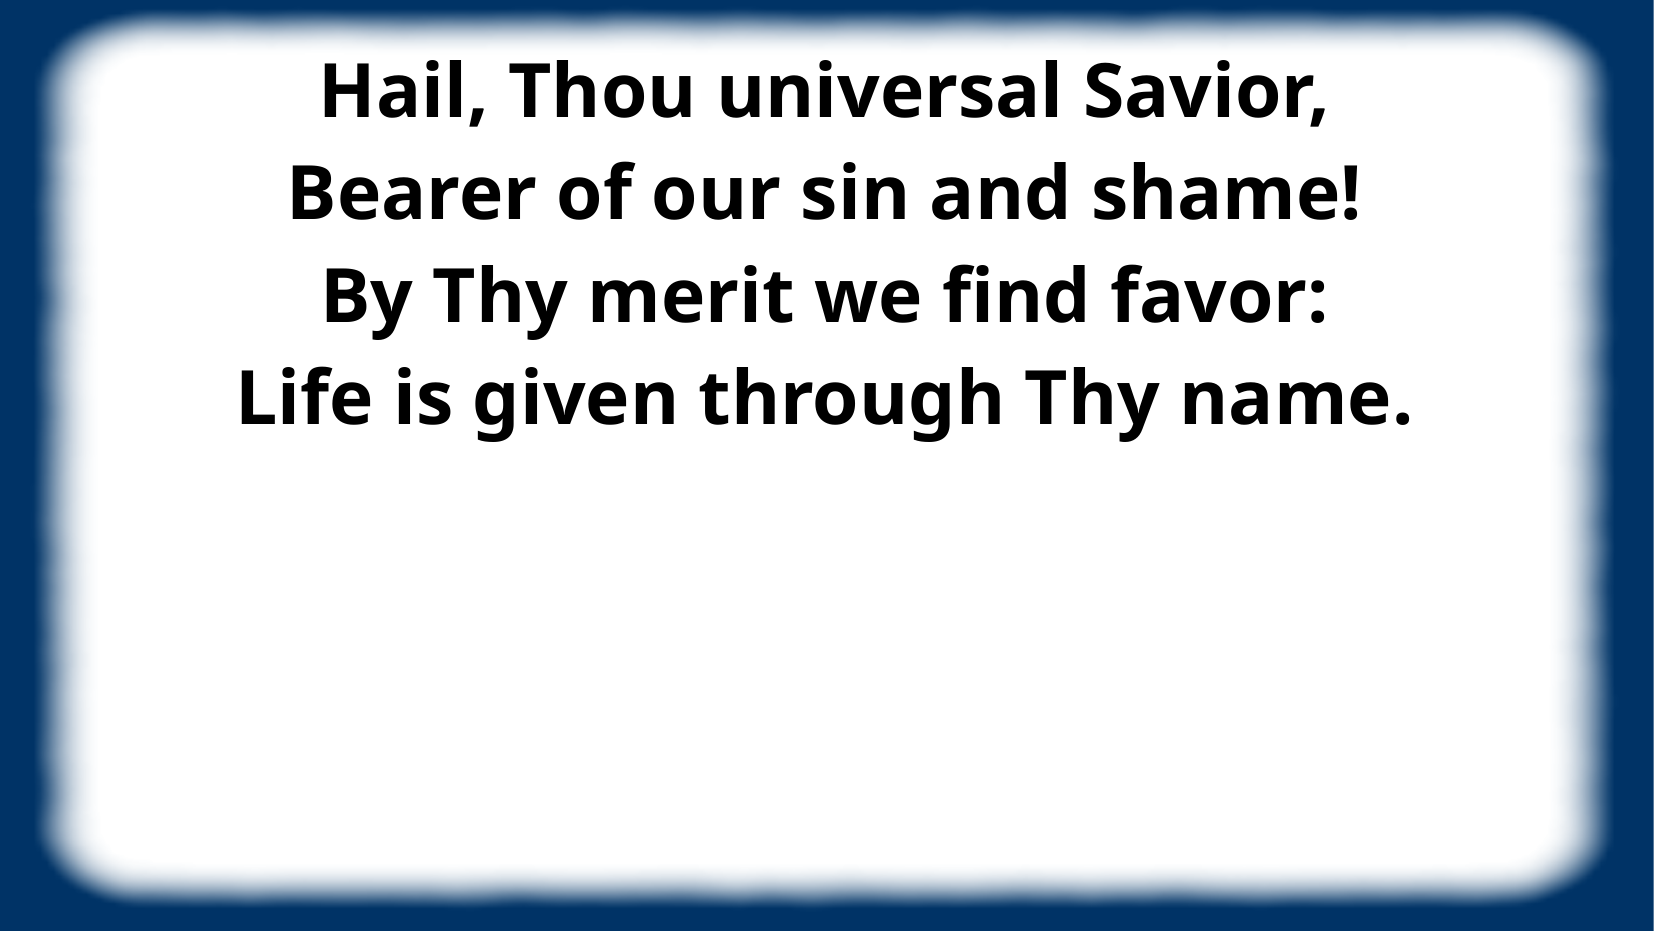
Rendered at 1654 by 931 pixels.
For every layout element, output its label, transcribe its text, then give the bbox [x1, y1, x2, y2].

text_box Hail, Thou universal Savior, Bearer of our sin and shame! By Thy merit we find favor: Life is given through Thy name. [75, 30, 1576, 443]
picture [0, 0, 1654, 931]
